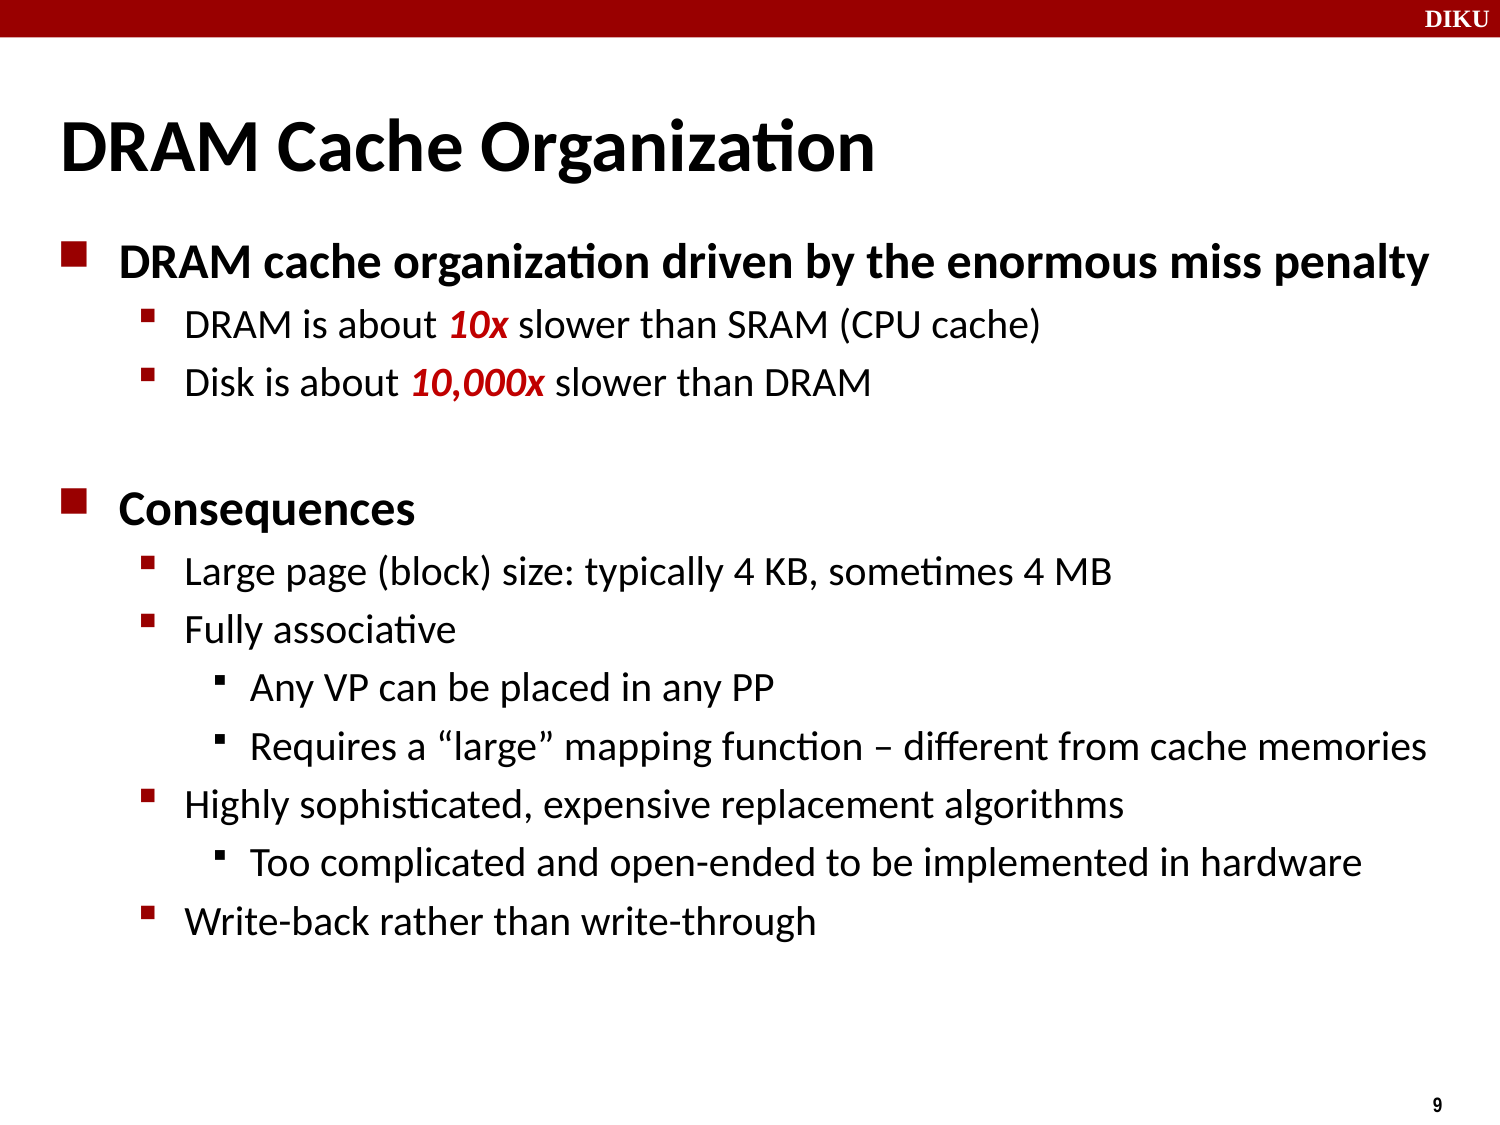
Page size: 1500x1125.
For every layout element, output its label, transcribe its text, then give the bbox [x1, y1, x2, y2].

text_box DRAM cache organization driven by the enormous miss penalty DRAM is about 10x slower than SRAM (CPU cache) Disk is about 10,000x slower than DRAM Consequences Large page (block) size: typically 4 KB, sometimes 4 MB Fully associative Any VP can be placed in any PP Requires a “large” mapping function – different from cache memories Highly sophisticated, expensive replacement algorithms Too complicated and open-ended to be implemented in hardware Write-back rather than write-through [47, 221, 1450, 1100]
text_box DRAM Cache Organization [45, 76, 1405, 206]
